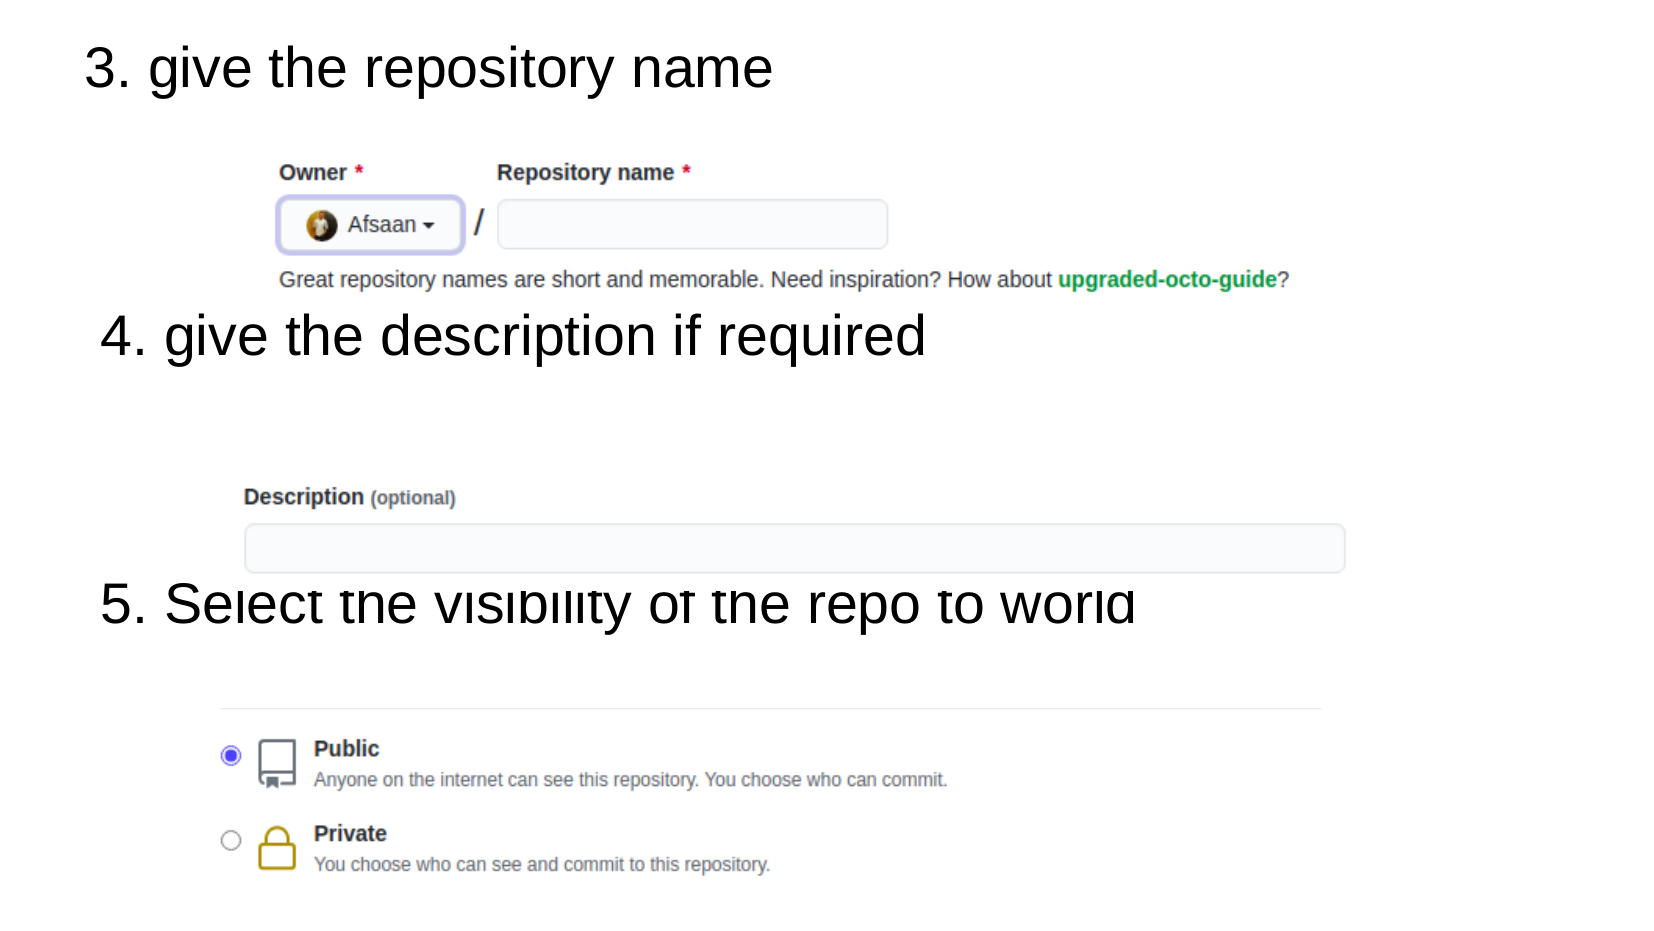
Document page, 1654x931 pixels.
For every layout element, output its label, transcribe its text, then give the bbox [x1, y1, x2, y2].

picture [218, 708, 1347, 898]
picture [226, 478, 1371, 591]
list 3. give the repository name 4. give the description if required 5. Select the visibility of the repo to world [23, 35, 1630, 910]
picture [266, 141, 1300, 300]
